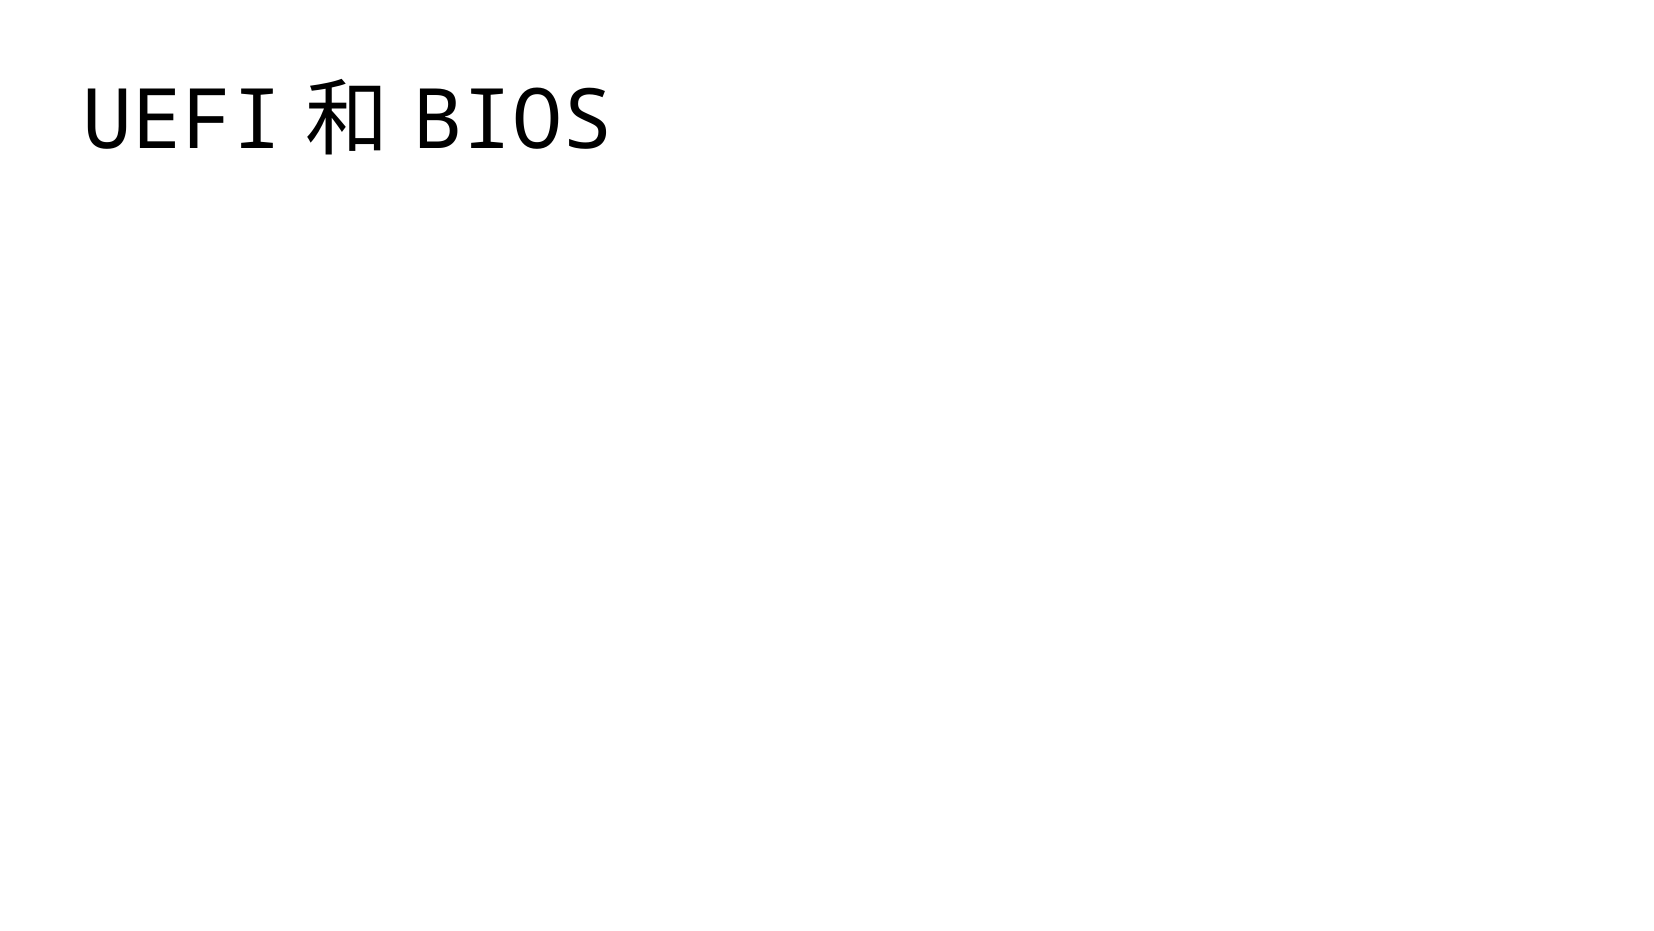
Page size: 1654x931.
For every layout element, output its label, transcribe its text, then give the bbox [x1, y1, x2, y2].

title UEFI和BIOS [82, 37, 1571, 189]
